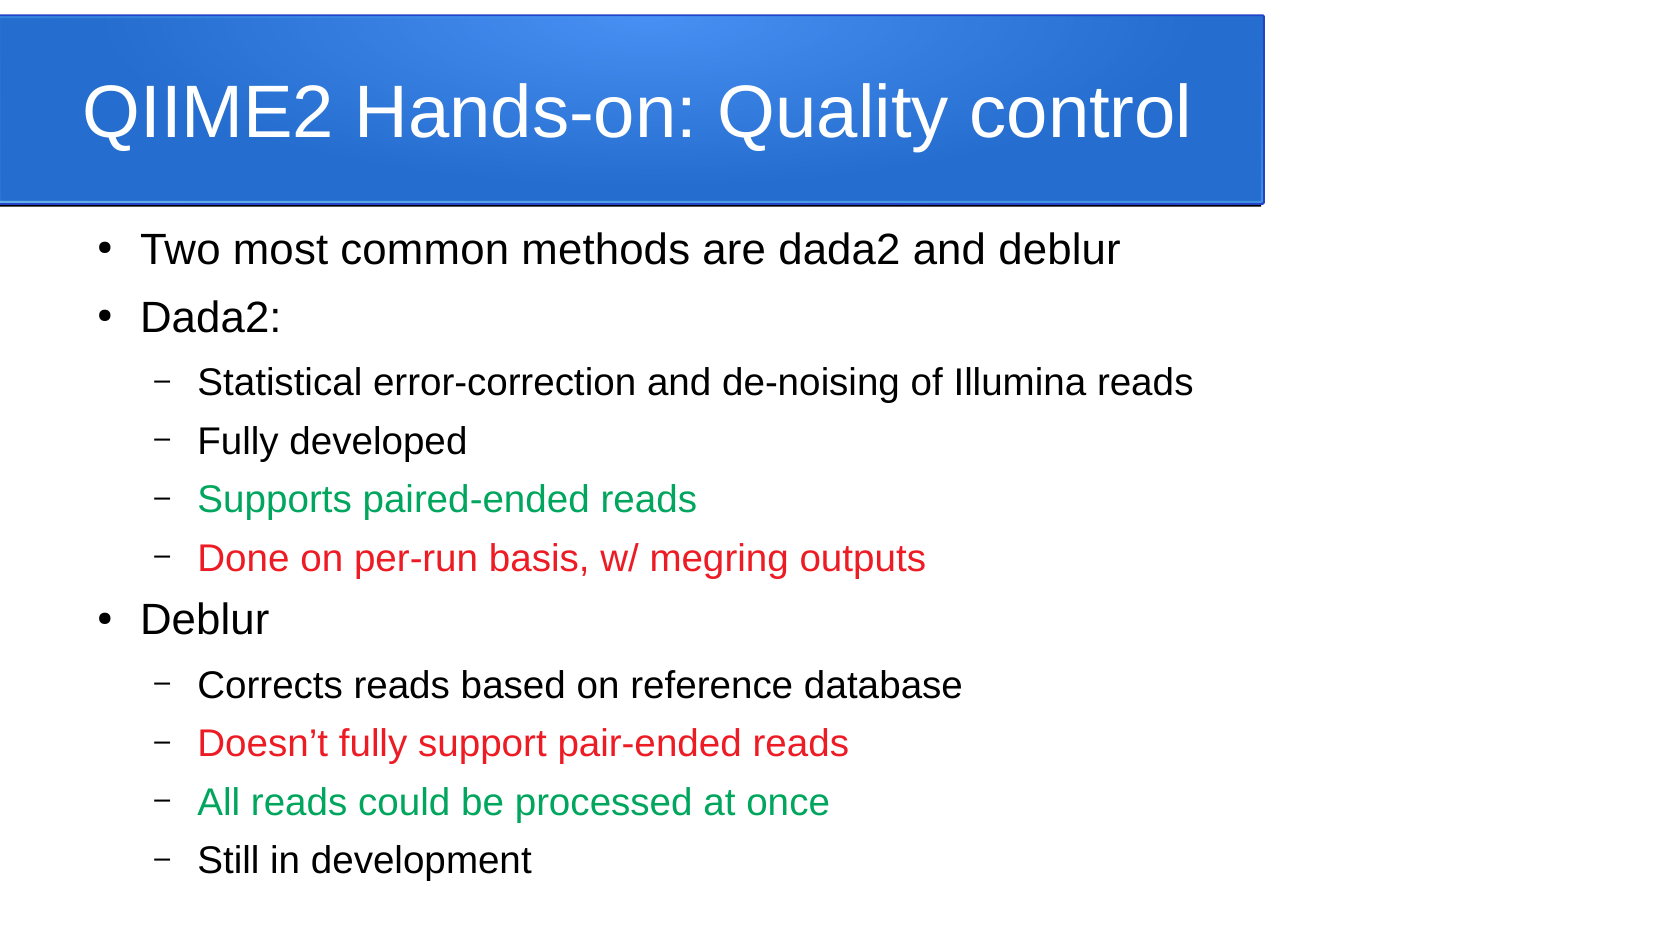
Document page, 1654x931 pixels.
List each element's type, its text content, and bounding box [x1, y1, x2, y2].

title QIIME2 Hands-on: Quality control [82, 35, 1235, 189]
list Two most common methods are dada2 and deblur Dada2: Statistical error-correction and de-noising of Illumina reads Fully developed Supports paired-ended reads Done on per-run basis, w/ megring outputs Deblur Corrects reads based on reference database Doesn’t fully support pair-ended reads All reads could be processed at once Still in development [82, 224, 1571, 886]
